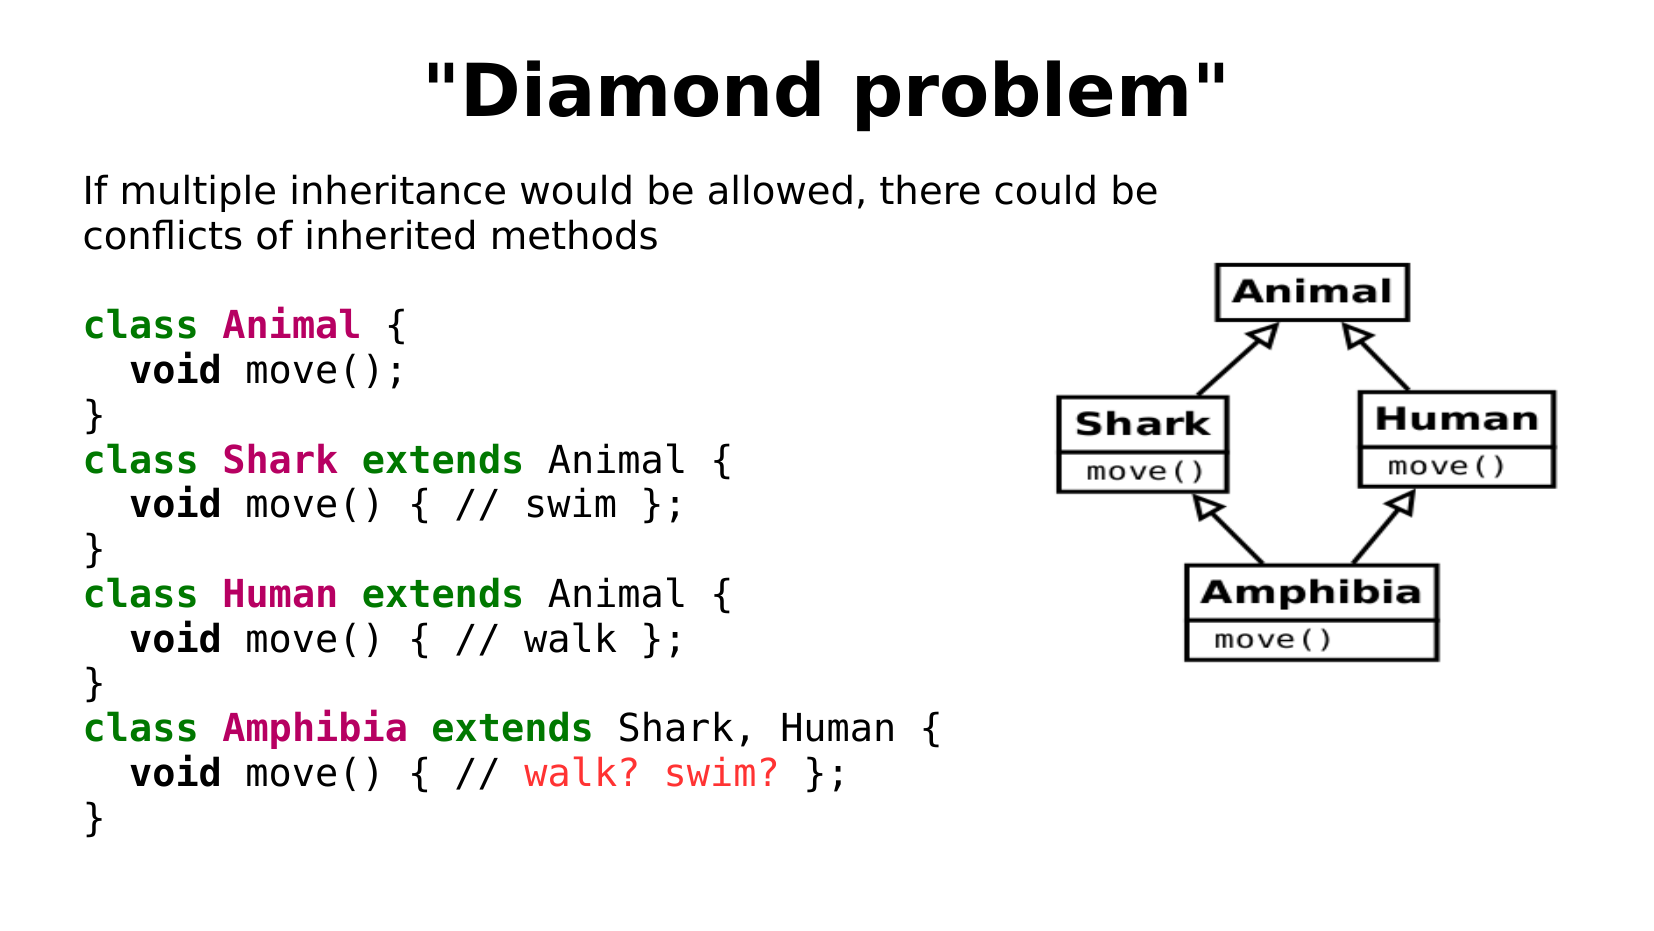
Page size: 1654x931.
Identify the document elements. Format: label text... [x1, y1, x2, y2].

title "Diamond problem" [82, 37, 1571, 147]
picture [1170, 225, 1607, 683]
list If multiple inheritance would be allowed, there could be conflicts of inherited methods class Animal { void move(); } class Shark extends Animal { void move() { // swim }; } class Human extends Animal { void move() { // walk }; } class Amphibia extends Shark, Human { void move() { // walk? swim? }; } [82, 168, 1170, 889]
